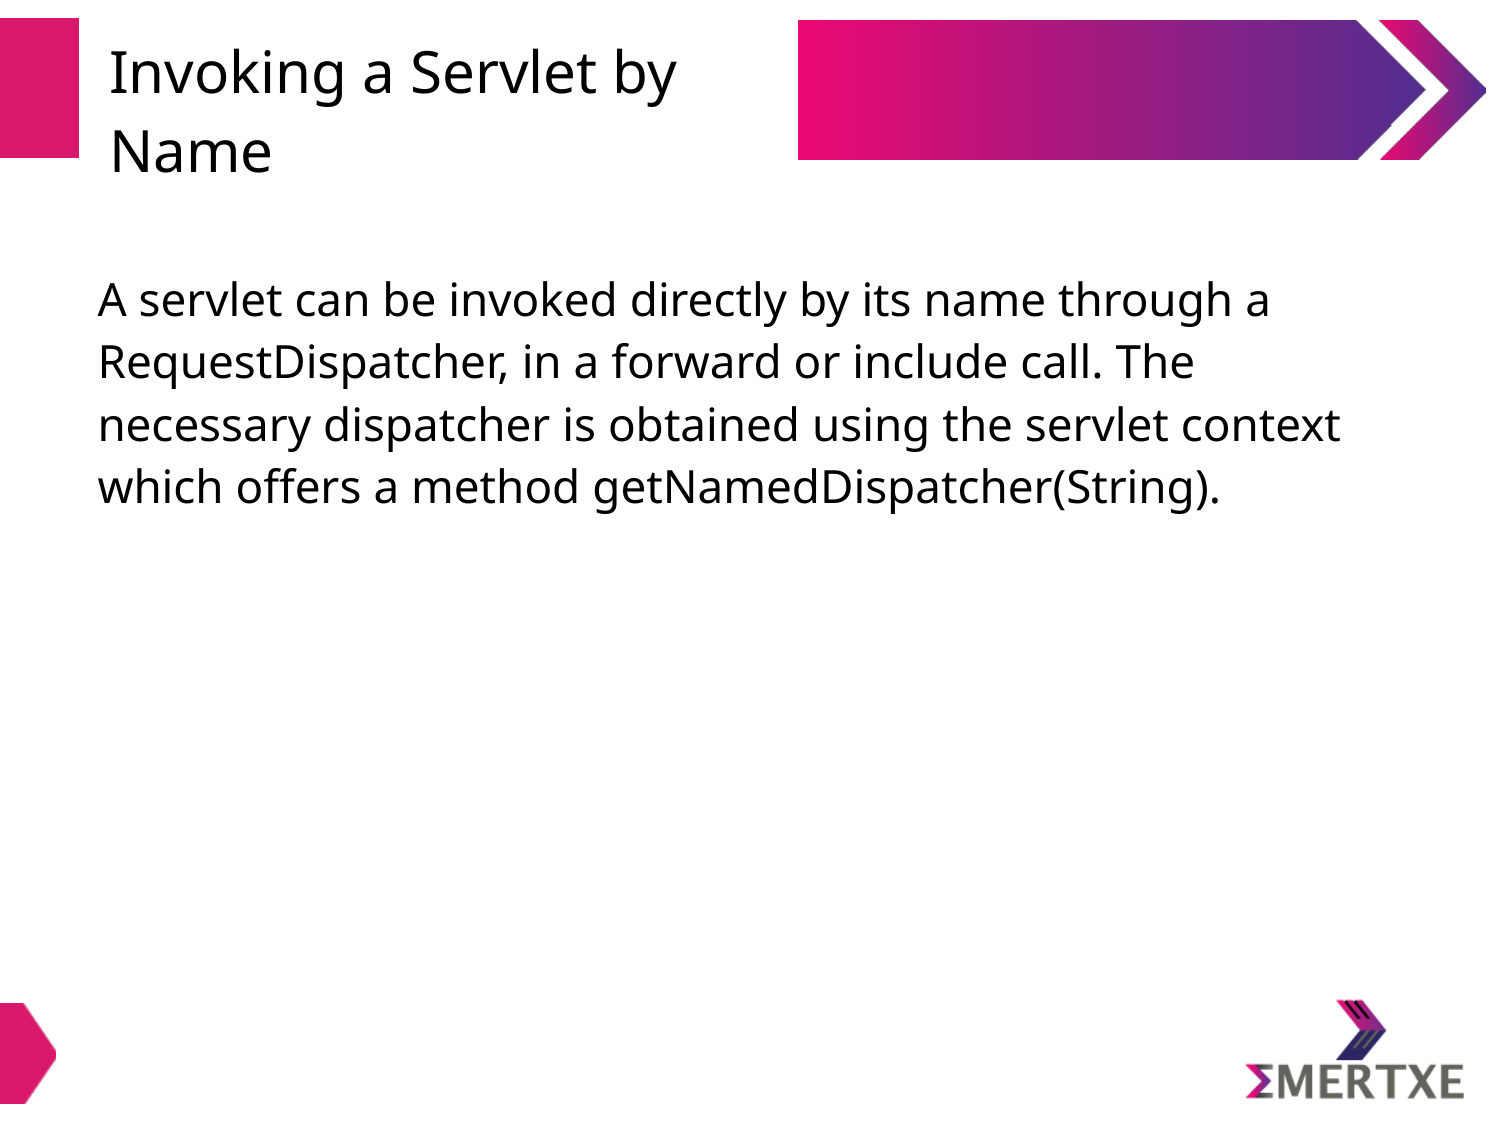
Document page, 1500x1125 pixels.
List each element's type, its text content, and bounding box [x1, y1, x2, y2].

text_box Invoking a Servlet by Name [94, 23, 756, 175]
picture [798, 20, 1486, 160]
text_box A servlet can be invoked directly by its name through a RequestDispatcher, in a forward or include call. The necessary dispatcher is obtained using the servlet context which offers a method getNamedDispatcher(String). [82, 259, 1418, 543]
picture [1245, 996, 1465, 1099]
